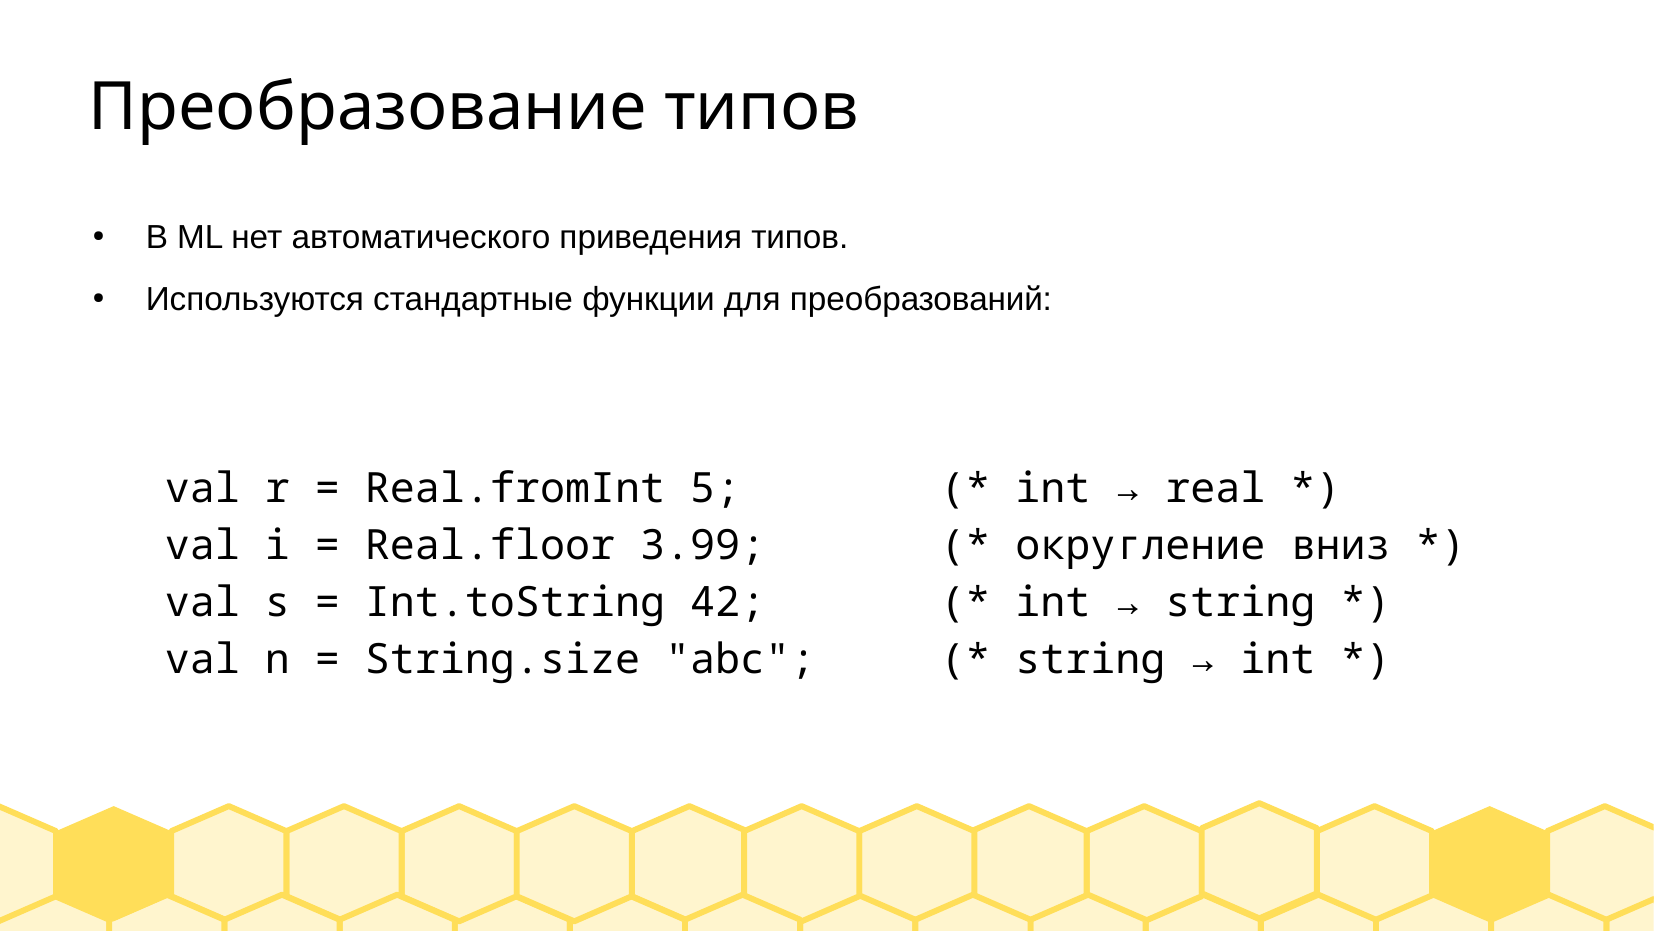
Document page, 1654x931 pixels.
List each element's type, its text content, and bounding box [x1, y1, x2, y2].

text_box val r = Real.fromInt 5; (* int → real *) val i = Real.floor 3.99; (* округление вниз *) val s = Int.toString 42; (* int → string *) val n = String.size "abc"; (* string → int *) [150, 450, 1538, 751]
title Преобразование типов [88, 29, 1565, 178]
list В ML нет автоматического приведения типов. Используются стандартные функции для преобразований: [75, 218, 1552, 751]
